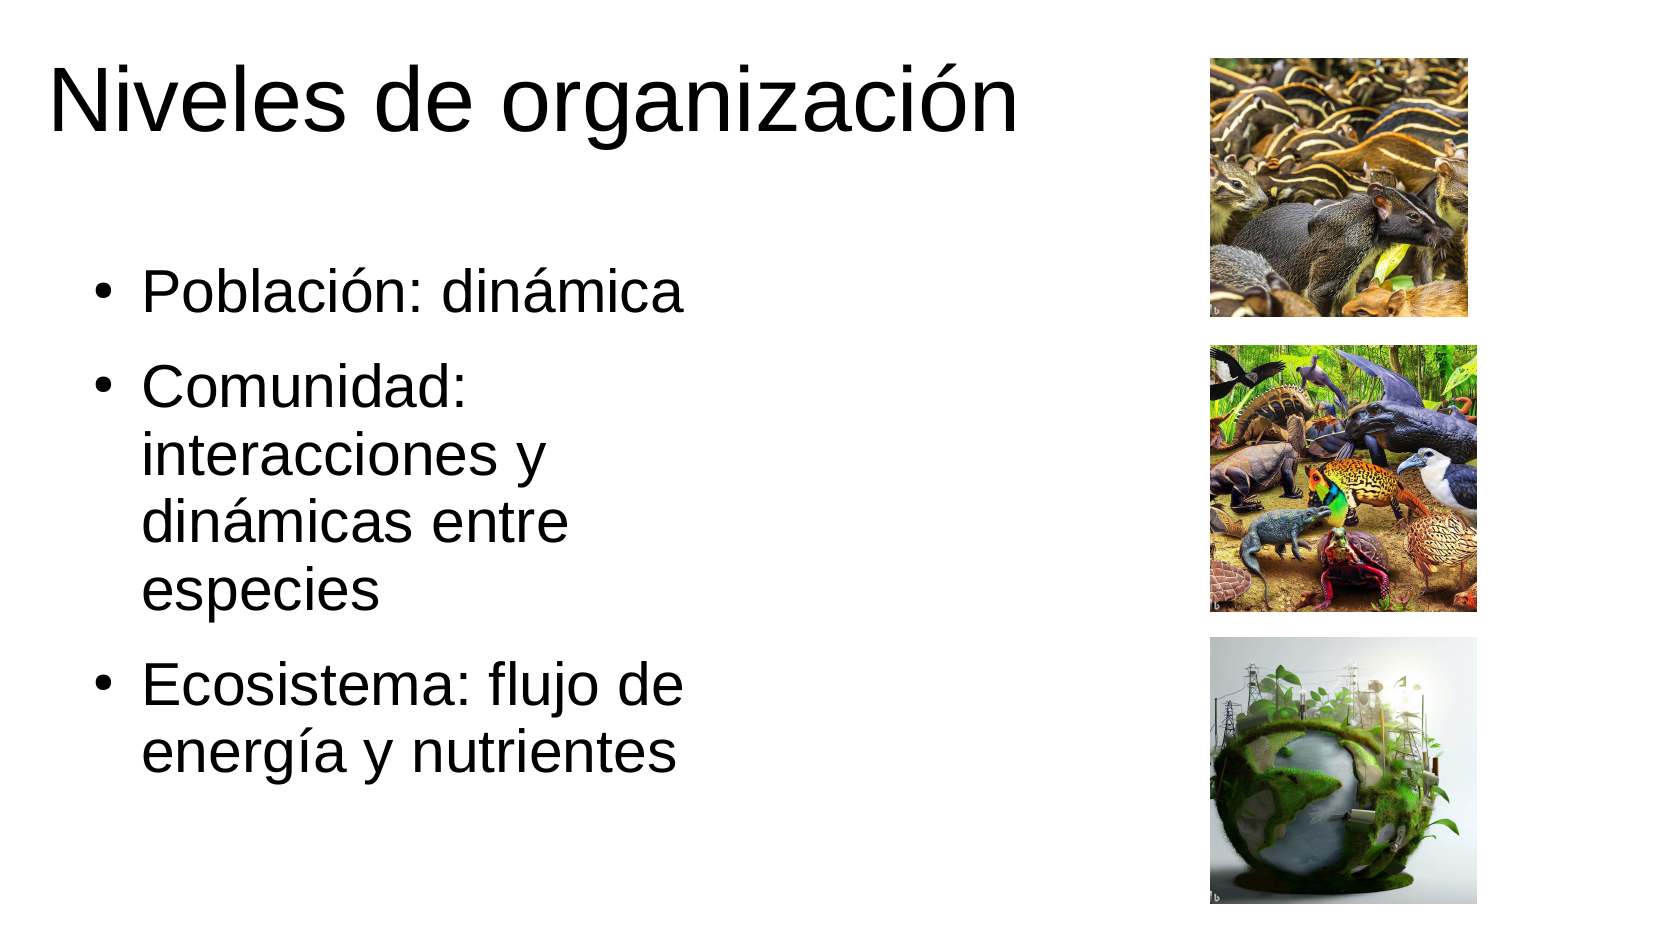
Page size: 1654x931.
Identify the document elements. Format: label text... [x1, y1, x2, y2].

picture [1210, 58, 1468, 317]
picture [1210, 345, 1477, 612]
title Niveles de organización [47, 21, 1536, 178]
picture [1210, 637, 1477, 904]
list Población: dinámica Comunidad: interacciones y dinámicas entre especies Ecosistema: flujo de energía y nutrientes [76, 257, 739, 798]
